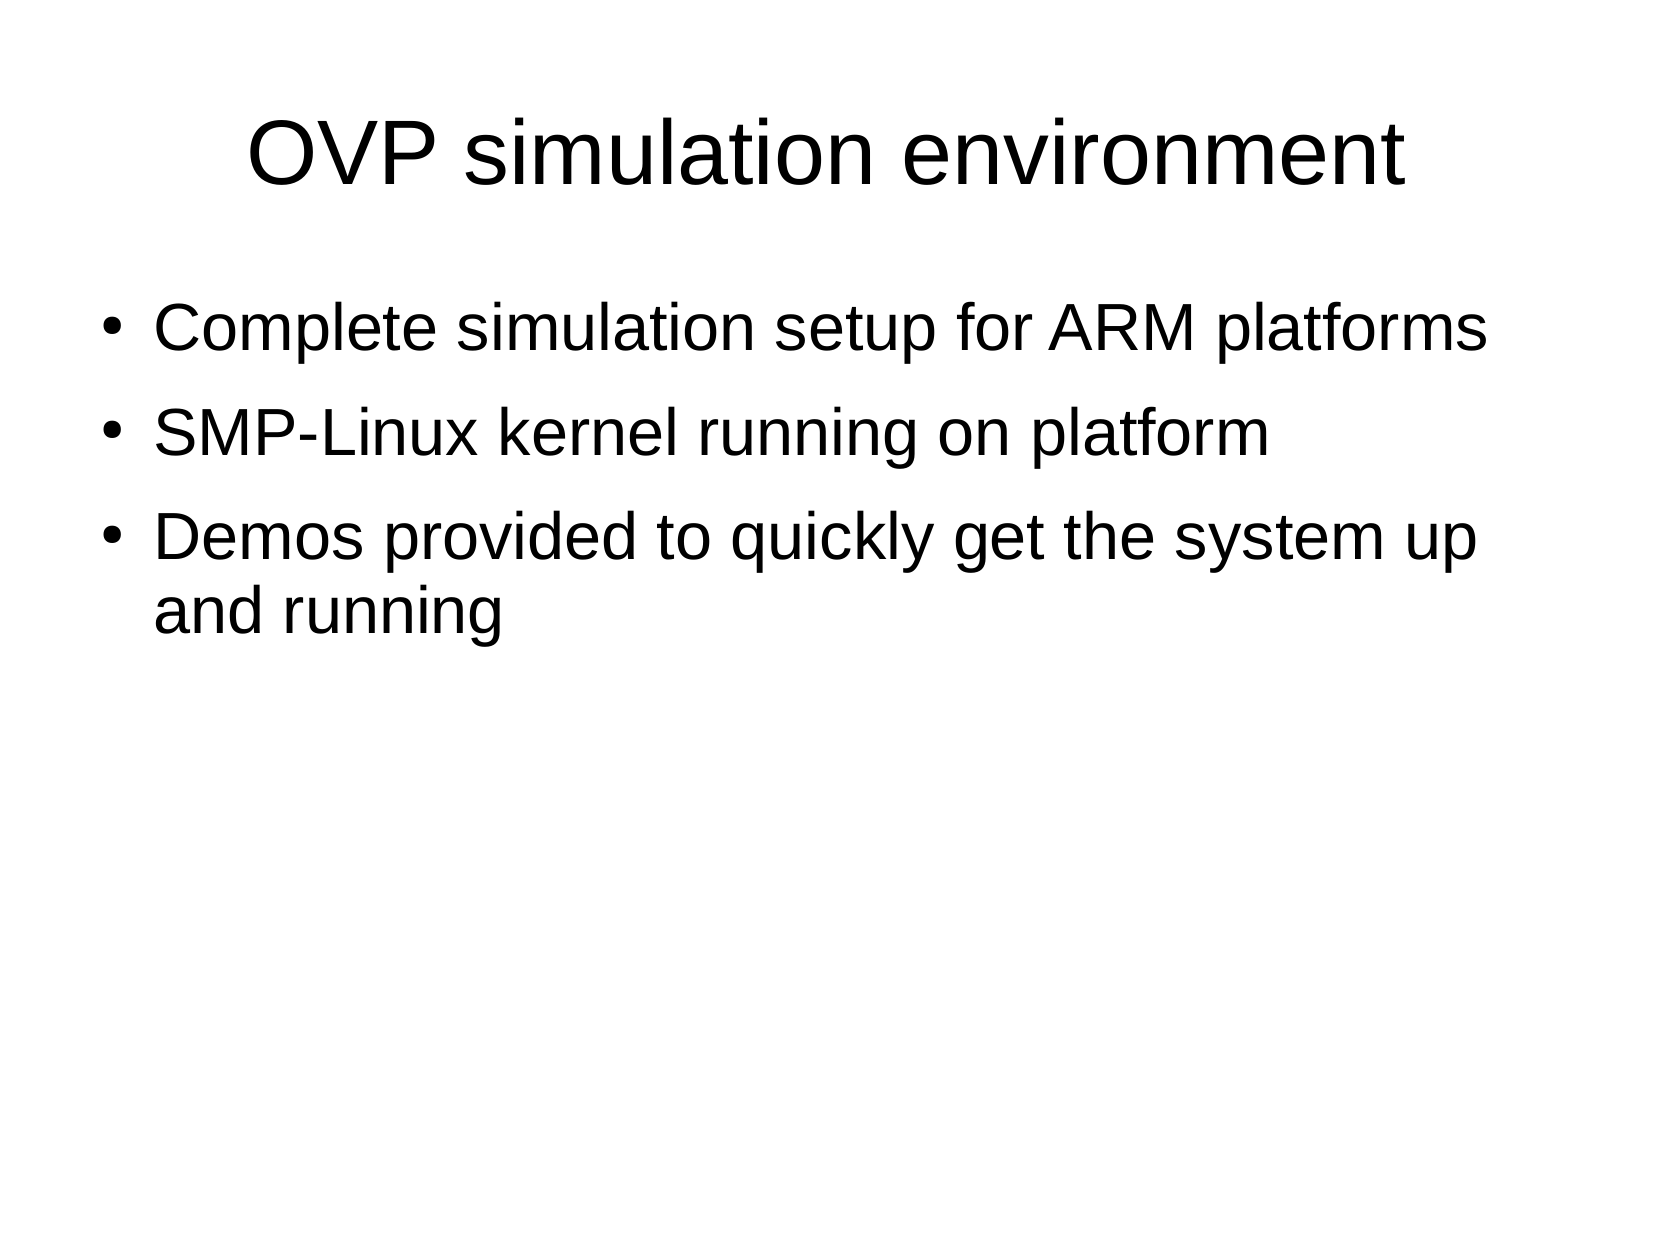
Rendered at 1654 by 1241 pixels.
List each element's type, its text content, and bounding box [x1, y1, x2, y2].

list Complete simulation setup for ARM platforms SMP-Linux kernel running on platform Demos provided to quickly get the system up and running [82, 290, 1571, 1010]
title OVP simulation environment [82, 49, 1571, 257]
